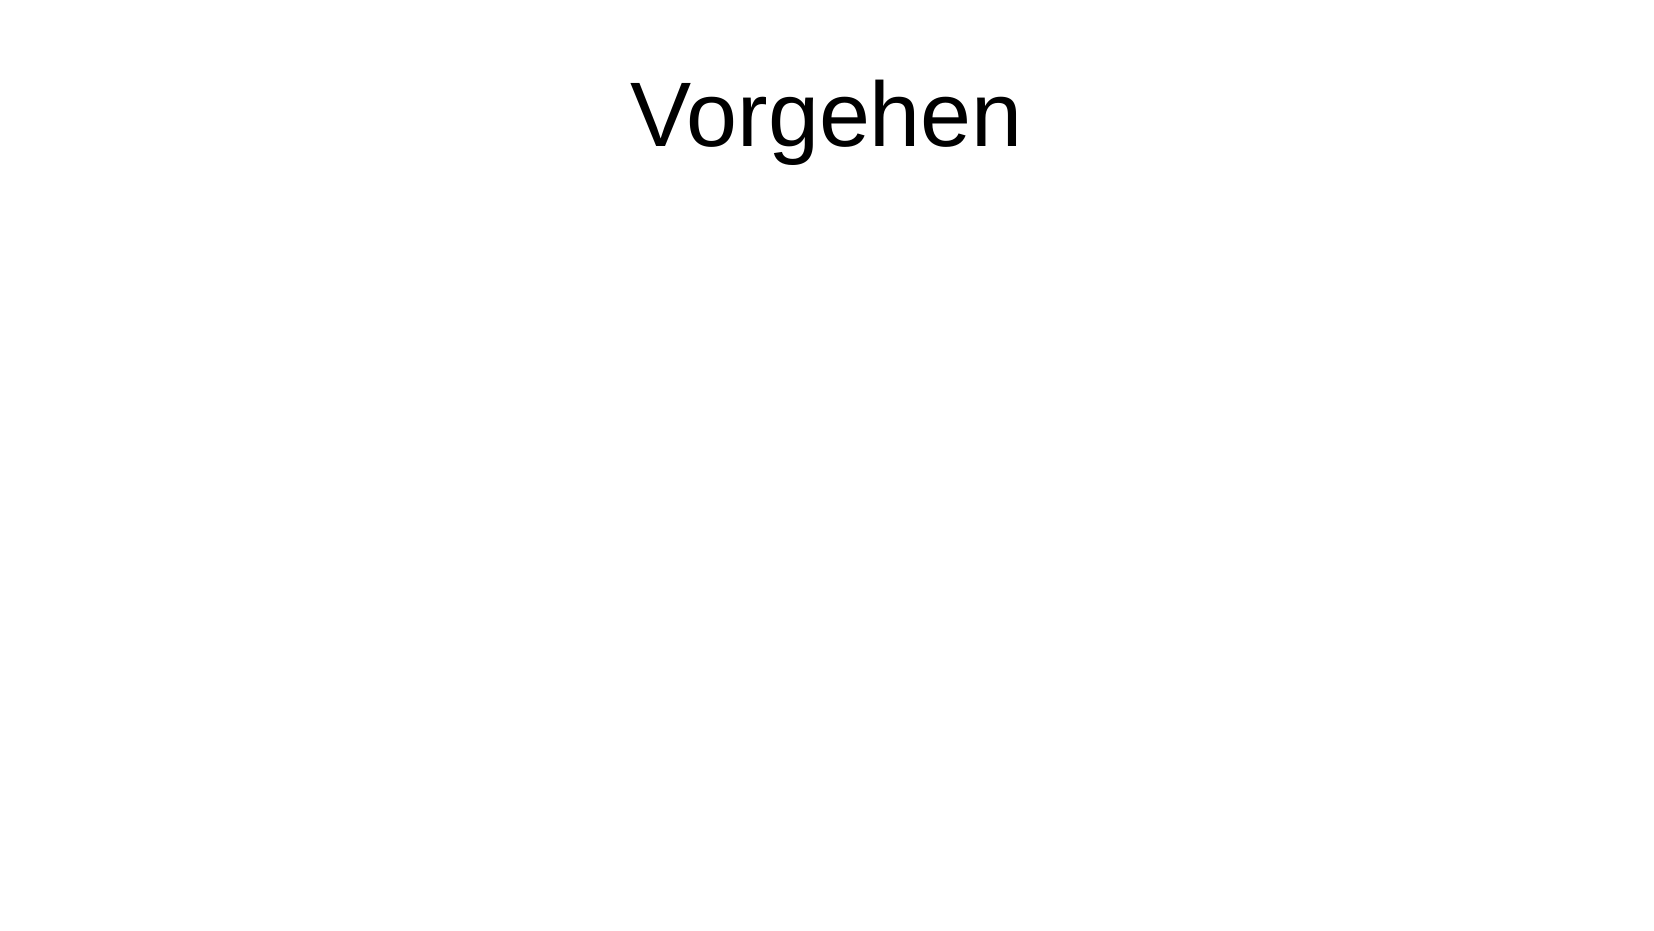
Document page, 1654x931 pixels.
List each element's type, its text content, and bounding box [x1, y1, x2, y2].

title Vorgehen [82, 37, 1571, 193]
